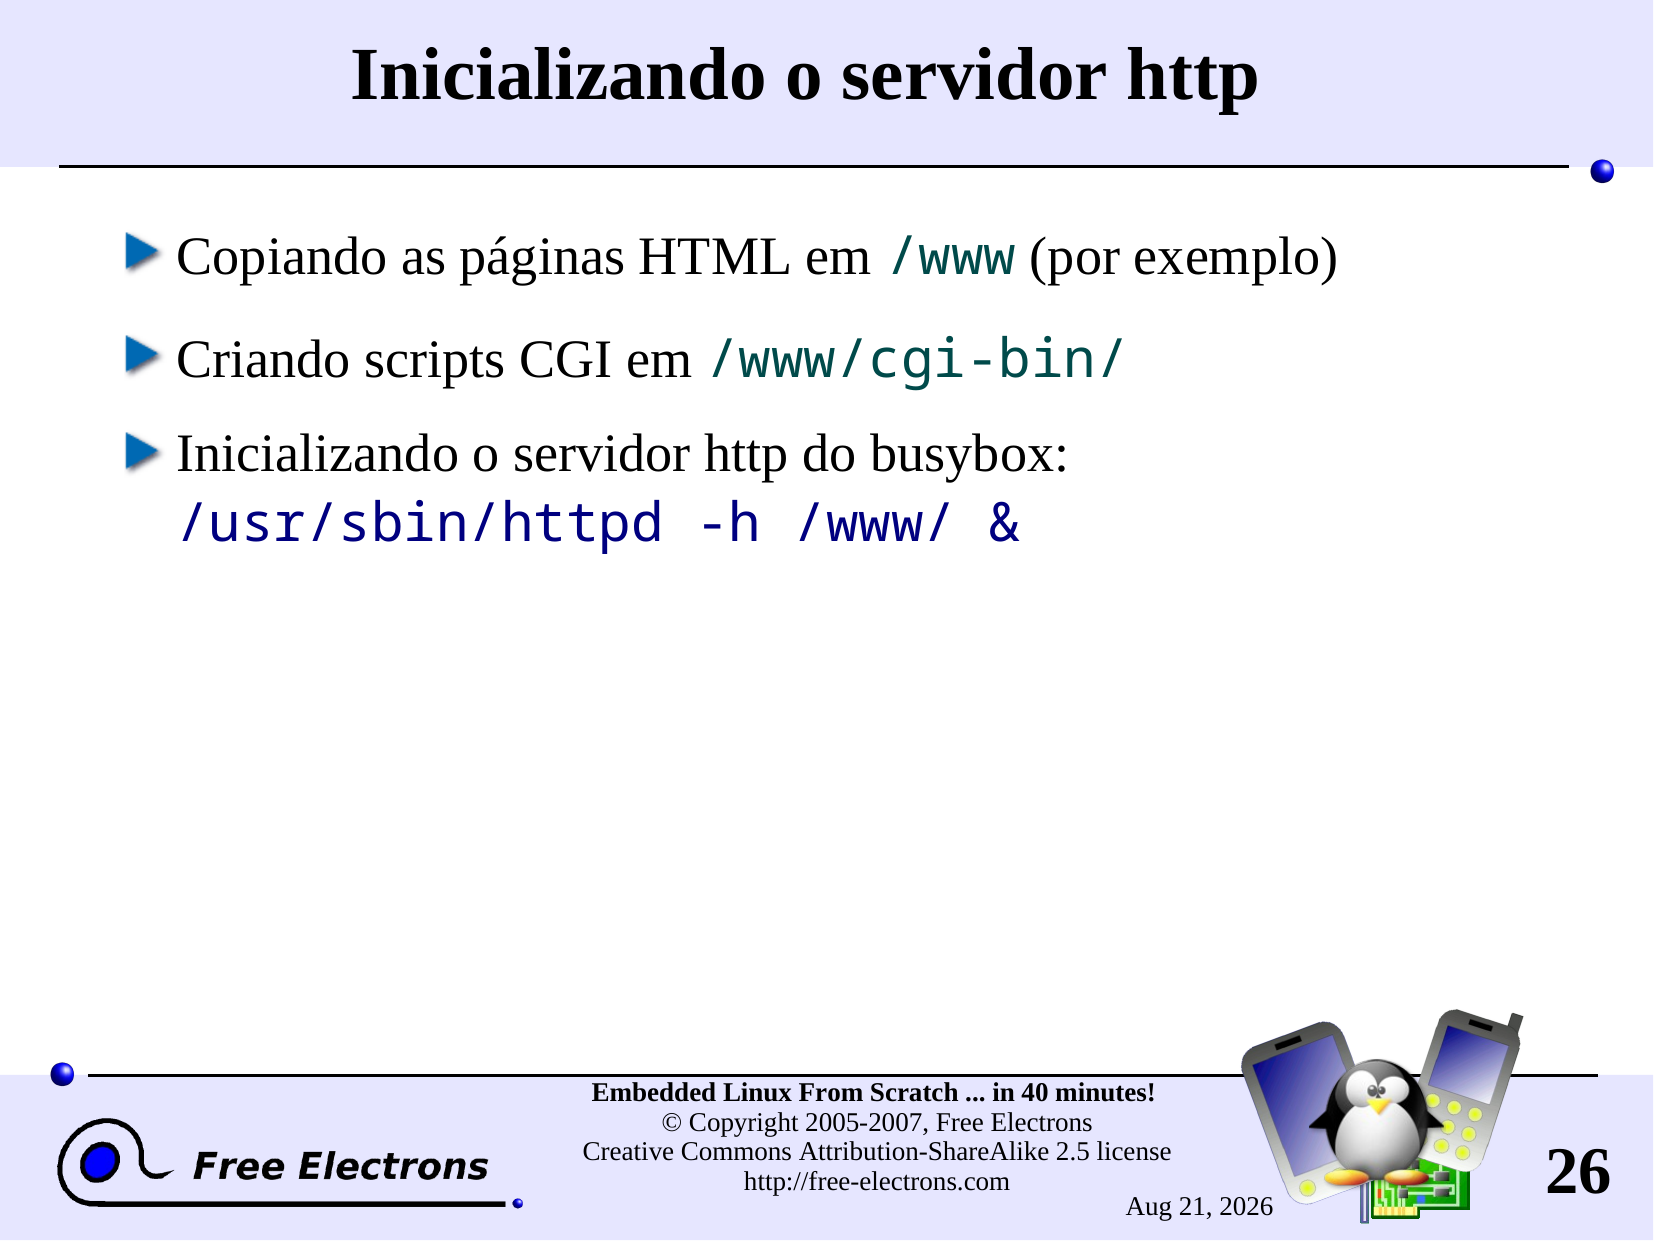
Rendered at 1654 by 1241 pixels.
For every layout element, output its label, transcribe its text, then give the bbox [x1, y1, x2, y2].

picture [1231, 1007, 1538, 1241]
title Inicializando o servidor http [60, 25, 1551, 124]
picture [50, 1107, 527, 1216]
list Copiando as páginas HTML em /www (por exemplo) Criando scripts CGI em /www/cgi-bin/ Inicializando o servidor http do busybox: /usr/sbin/httpd -h /www/ & [105, 216, 1518, 1066]
